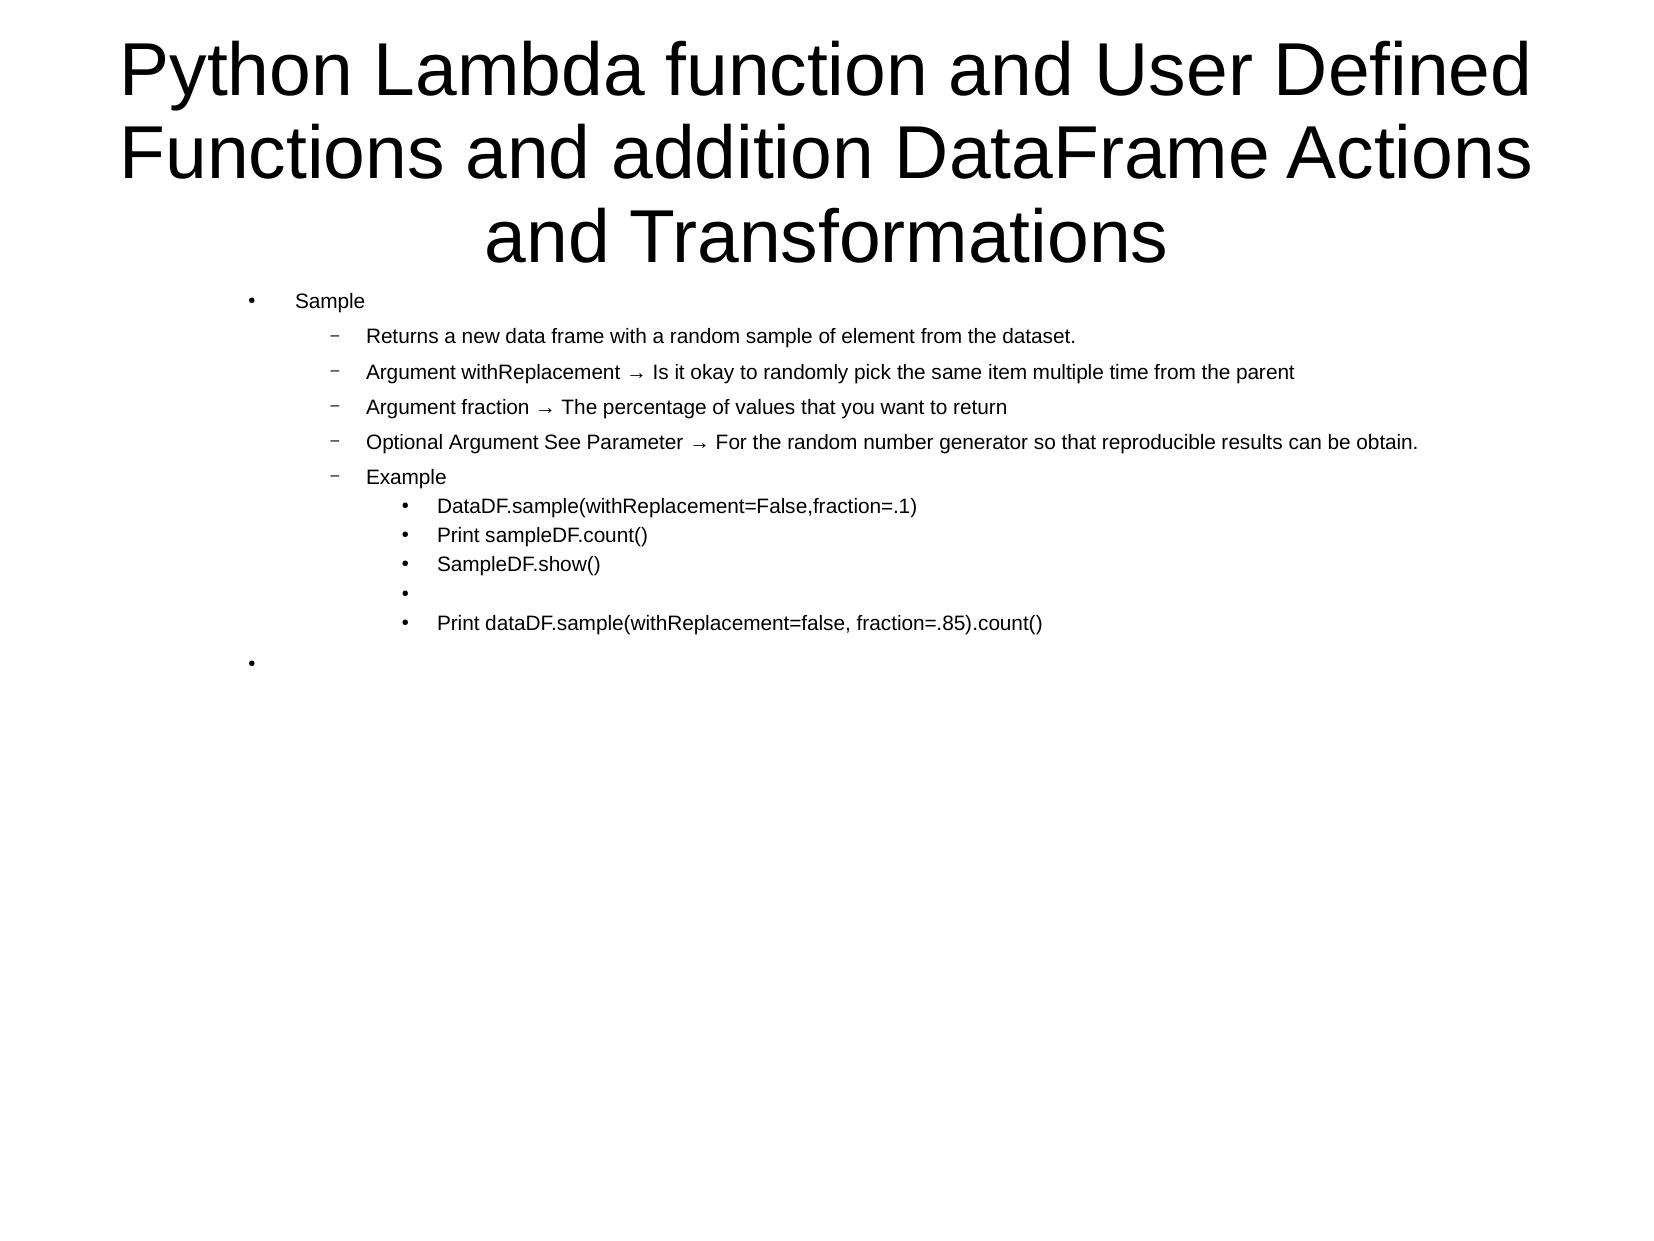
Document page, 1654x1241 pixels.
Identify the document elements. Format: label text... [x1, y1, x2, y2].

title Python Lambda function and User Defined Functions and addition DataFrame Actions and Transformations [82, 27, 1571, 279]
list Sample Returns a new data frame with a random sample of element from the dataset. Argument withReplacement → Is it okay to randomly pick the same item multiple time from the parent Argument fraction → The percentage of values that you want to return Optional Argument See Parameter → For the random number generator so that reproducible results can be obtain. Example DataDF.sample(withReplacement=False,fraction=.1) Print sampleDF.count() SampleDF.show() Print dataDF.sample(withReplacement=false, fraction=.85).count() [82, 290, 1571, 1216]
